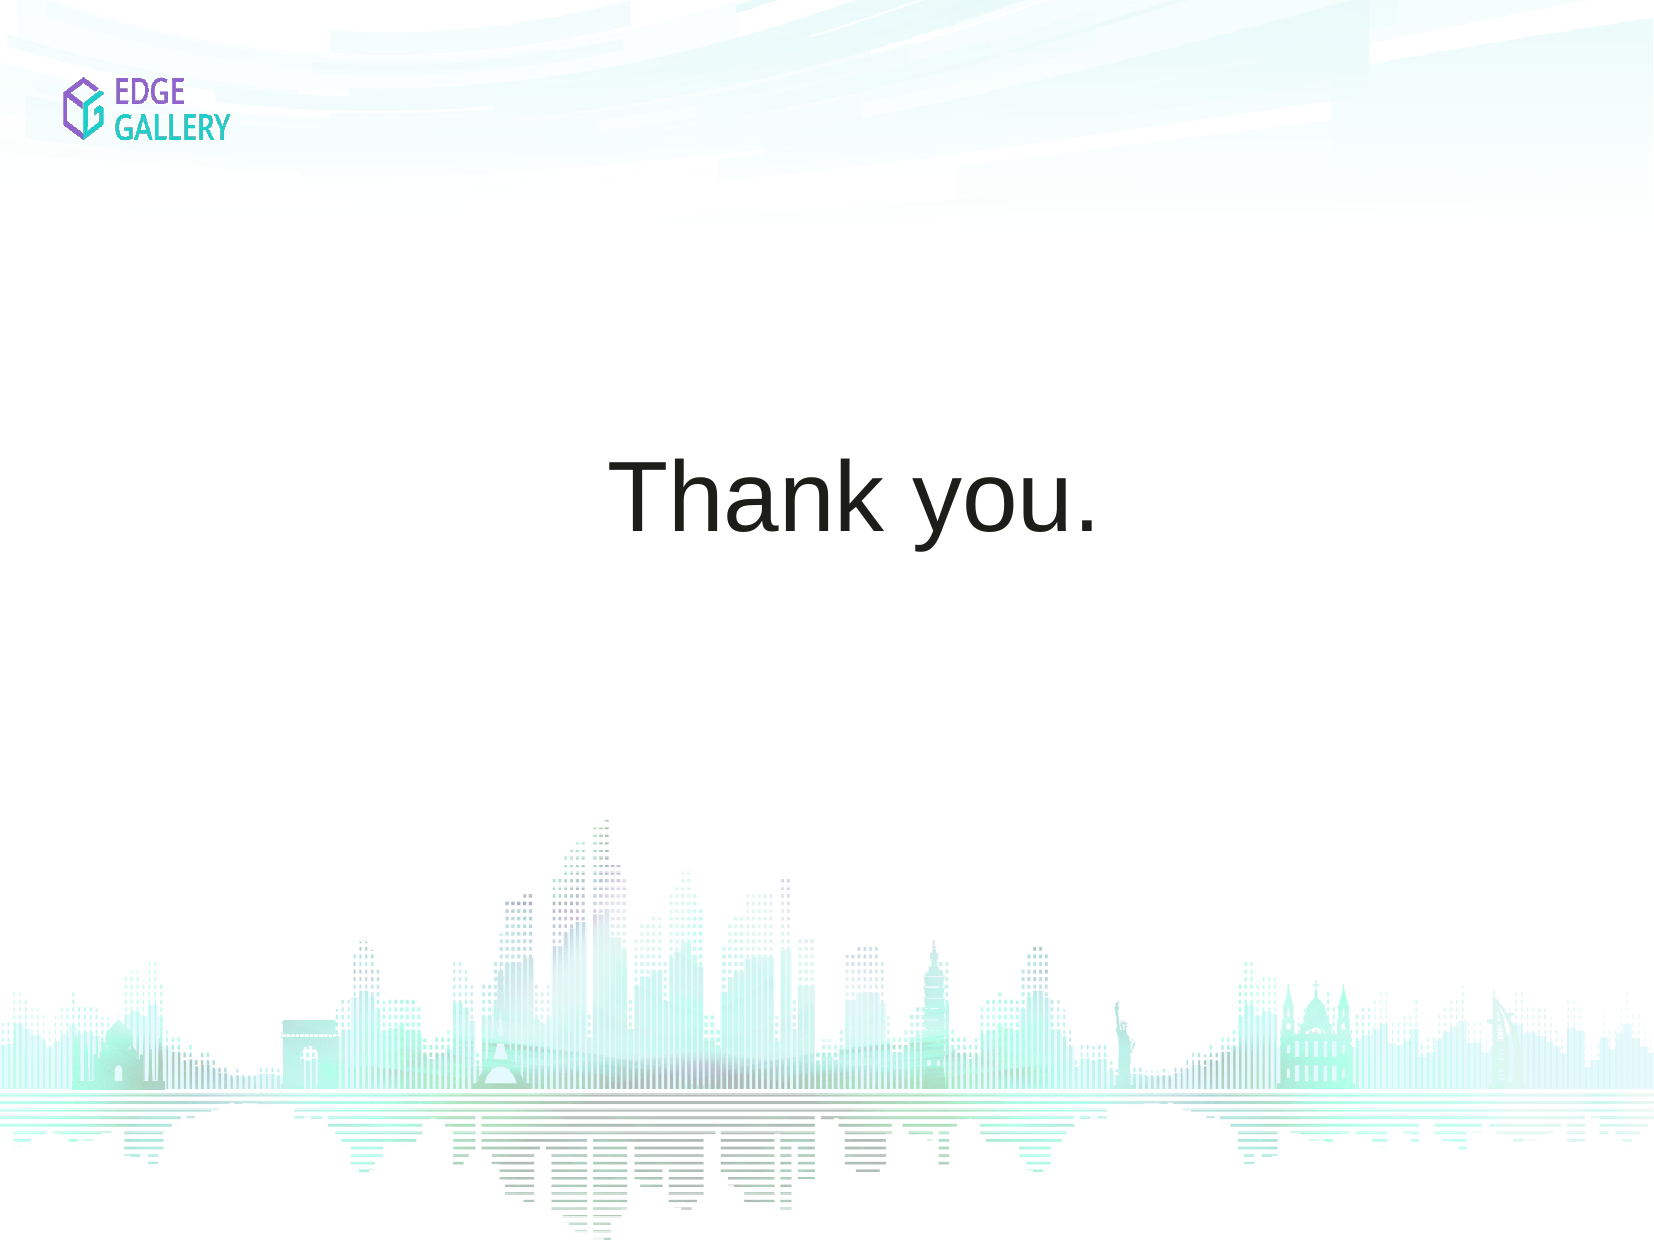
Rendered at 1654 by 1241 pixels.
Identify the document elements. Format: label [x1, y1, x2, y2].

picture [0, 0, 1653, 677]
picture [0, 819, 1654, 1240]
